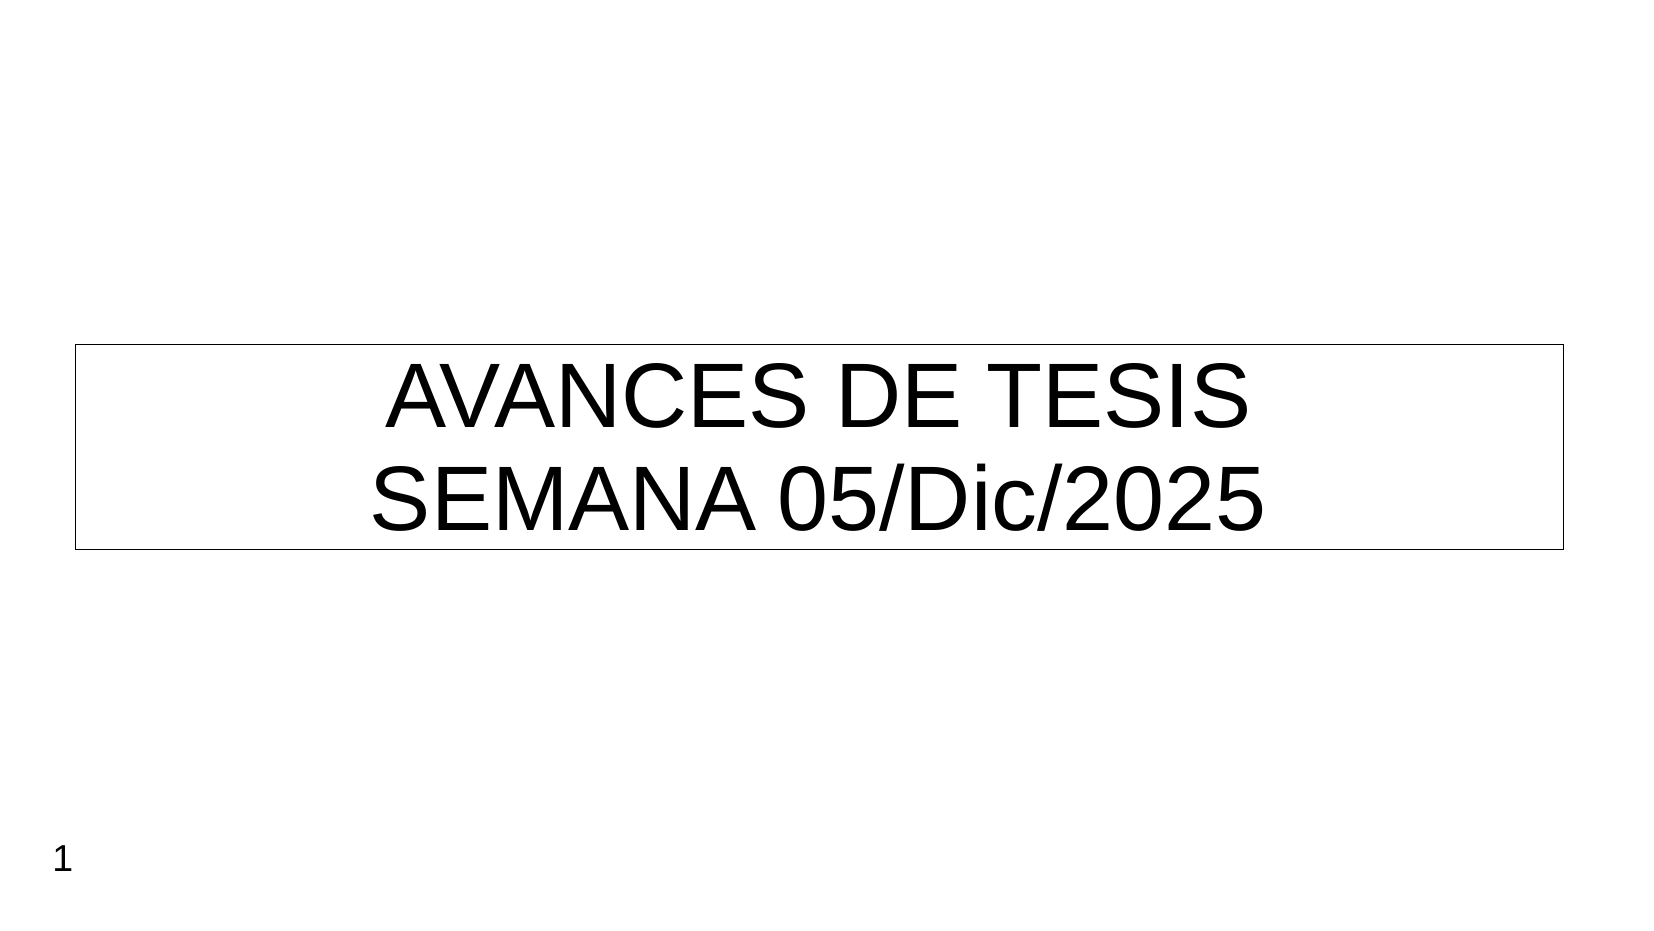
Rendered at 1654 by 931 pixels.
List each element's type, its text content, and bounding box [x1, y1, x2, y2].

title AVANCES DE TESIS SEMANA 05/Dic/2025 [75, 344, 1564, 550]
text_box <number> [37, 829, 667, 901]
